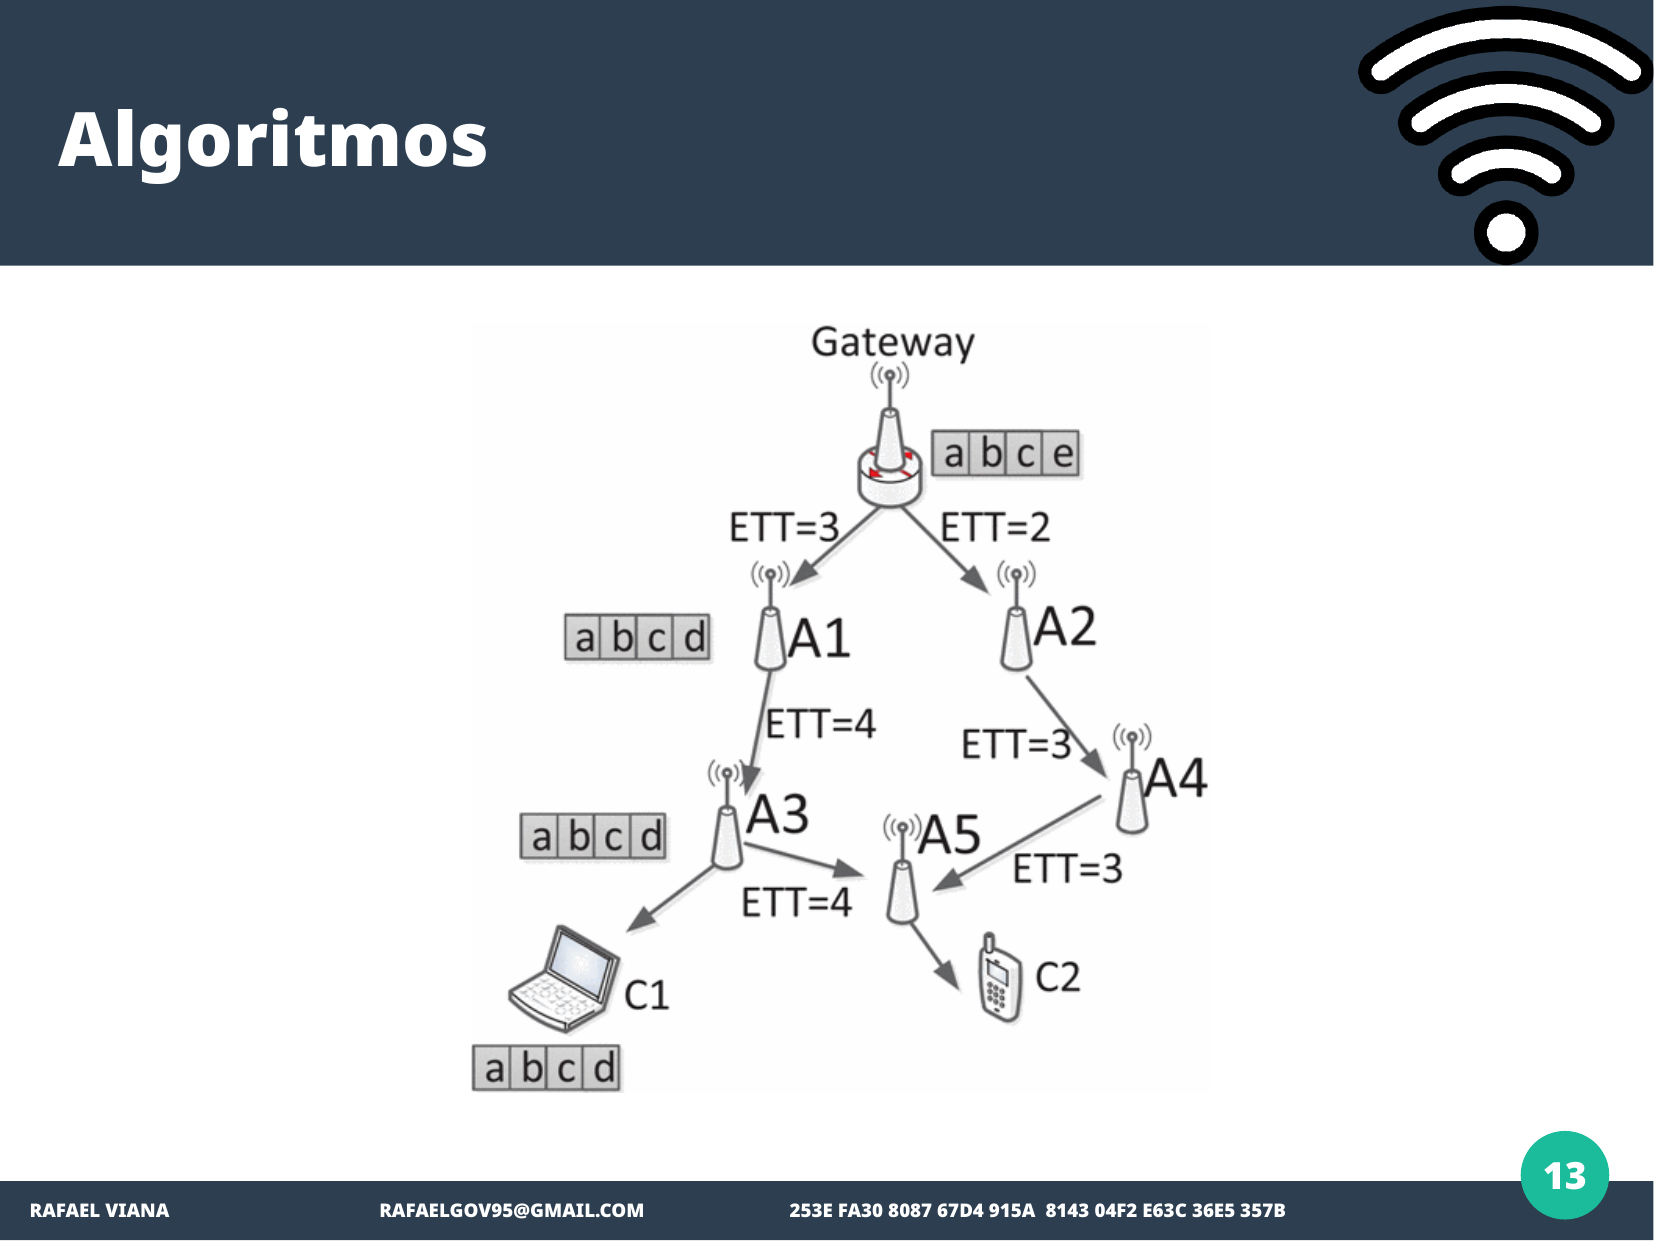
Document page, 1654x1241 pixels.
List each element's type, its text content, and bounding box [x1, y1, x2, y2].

picture [471, 323, 1211, 1093]
picture [1358, 0, 1654, 283]
list [59, 324, 1595, 1152]
text_box RAFAEL VIANA RAFAELGOV95@GMAIL.COM 253E FA30 8087 67D4 915A 8143 04F2 E63C 36E5 357B [29, 1181, 1654, 1241]
title Algoritmos [59, 59, 1358, 217]
